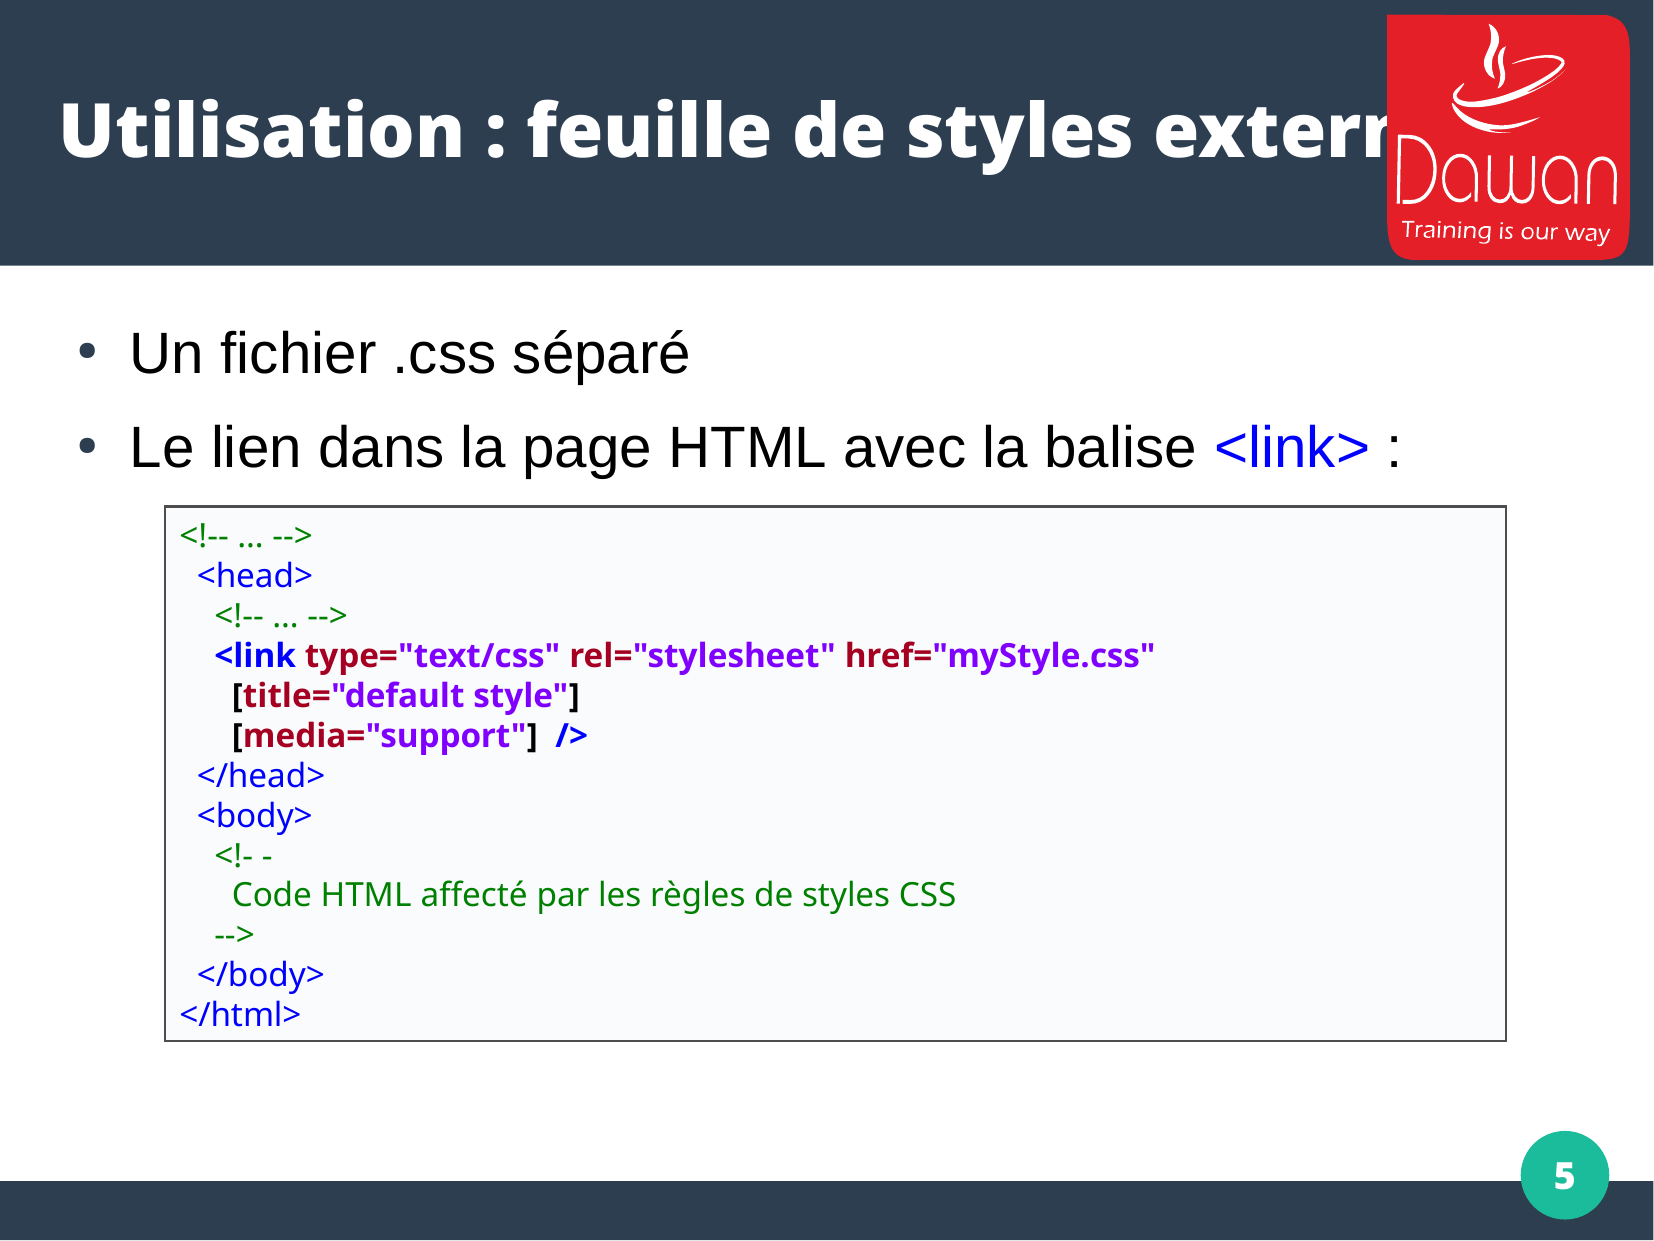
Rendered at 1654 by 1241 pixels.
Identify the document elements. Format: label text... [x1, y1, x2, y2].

text_box <!-- … --> <head> <!-- … --> <link type="text/css" rel="stylesheet" href="myStyle.css" [title="default style"] [media="support"] /> </head> <body> <!- - Code HTML affecté par les règles de styles CSS --> </body> </html> [164, 506, 1506, 1042]
title Utilisation : feuille de styles externe [59, 49, 1387, 207]
picture [1387, 14, 1630, 260]
list Un fichier .css séparé Le lien dans la page HTML avec la balise <link> : [59, 324, 1595, 1152]
